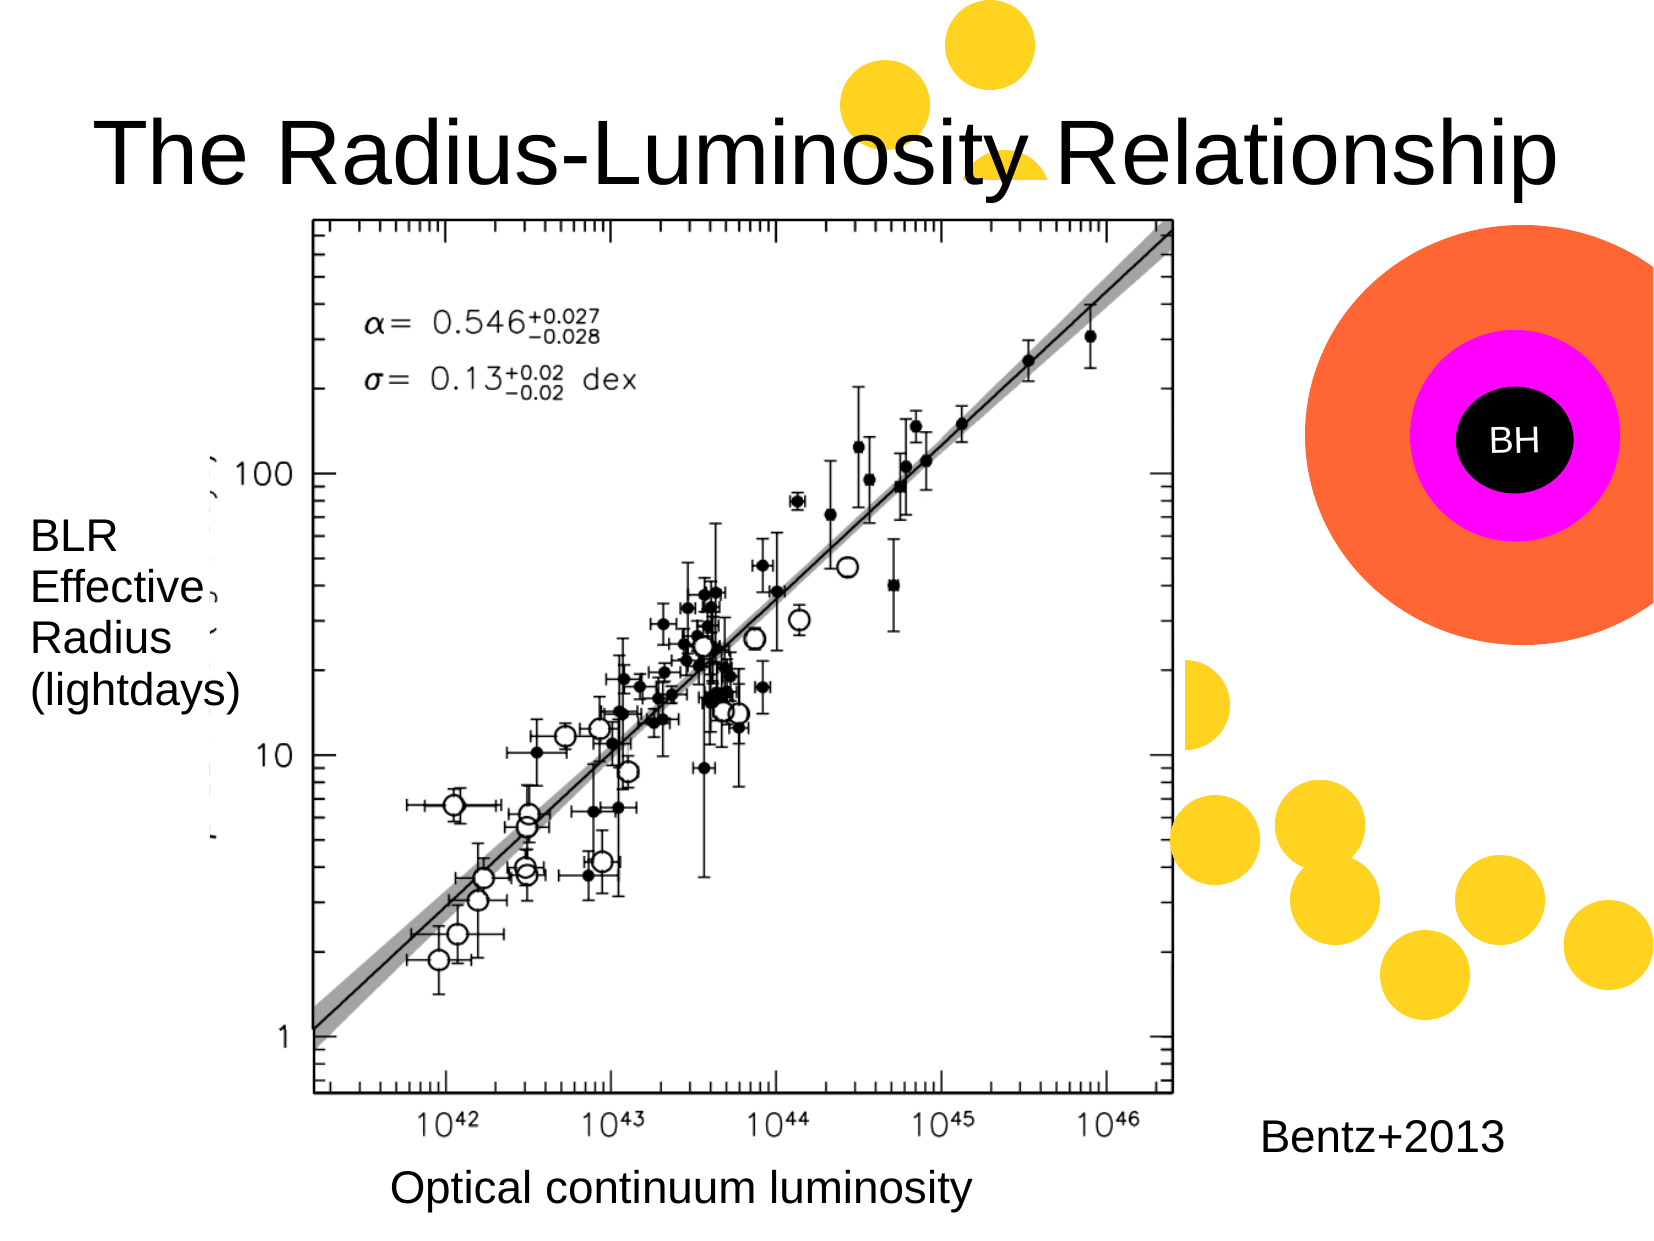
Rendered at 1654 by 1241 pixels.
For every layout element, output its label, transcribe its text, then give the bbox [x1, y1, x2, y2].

text_box [945, 0, 1036, 91]
text_box Bentz+2013 [1245, 1103, 1636, 1171]
text_box [1185, 660, 1231, 751]
title The Radius-Luminosity Relationship [82, 49, 1571, 257]
text_box Optical continuum luminosity [375, 1155, 1171, 1241]
text_box [1563, 900, 1654, 991]
text_box [1380, 930, 1471, 1021]
text_box [1170, 795, 1261, 886]
text_box [1275, 780, 1381, 946]
picture [209, 257, 1185, 1156]
text_box BH [1455, 386, 1574, 494]
text_box [1305, 230, 1654, 646]
text_box BLR Effective Radius (lightdays) [15, 502, 286, 826]
text_box [1455, 855, 1546, 946]
